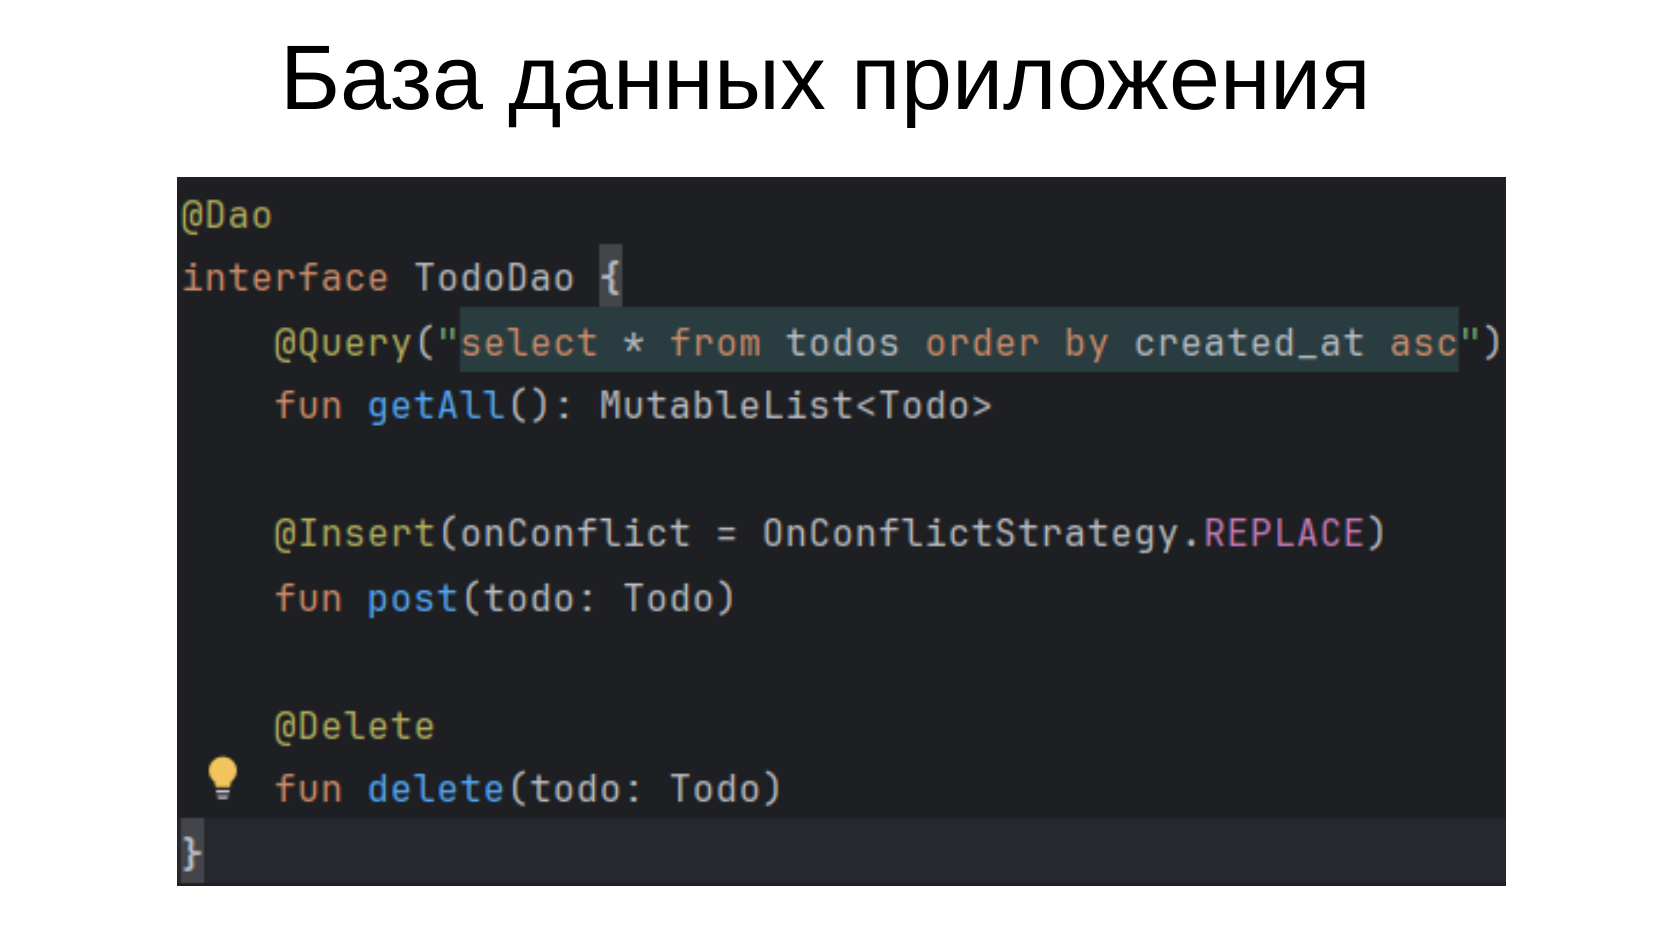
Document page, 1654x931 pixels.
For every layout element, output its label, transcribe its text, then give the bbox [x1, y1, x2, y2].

picture [177, 177, 1506, 886]
title База данных приложения [82, 0, 1571, 156]
